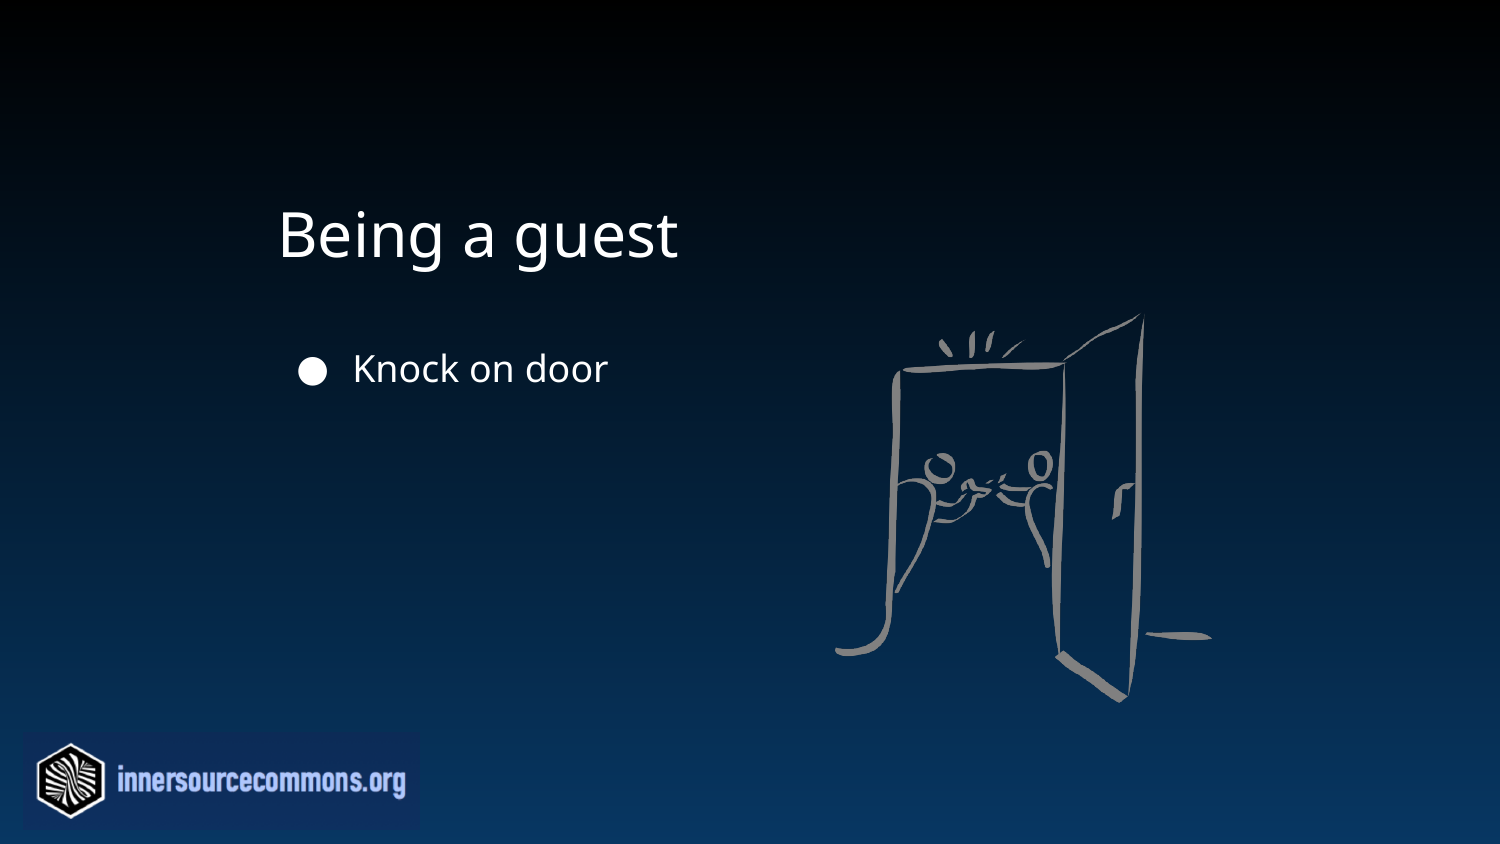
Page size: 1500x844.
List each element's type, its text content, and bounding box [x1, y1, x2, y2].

text_box Being a guest Knock on door [262, 180, 1004, 267]
picture [23, 732, 420, 830]
picture [835, 312, 1212, 703]
